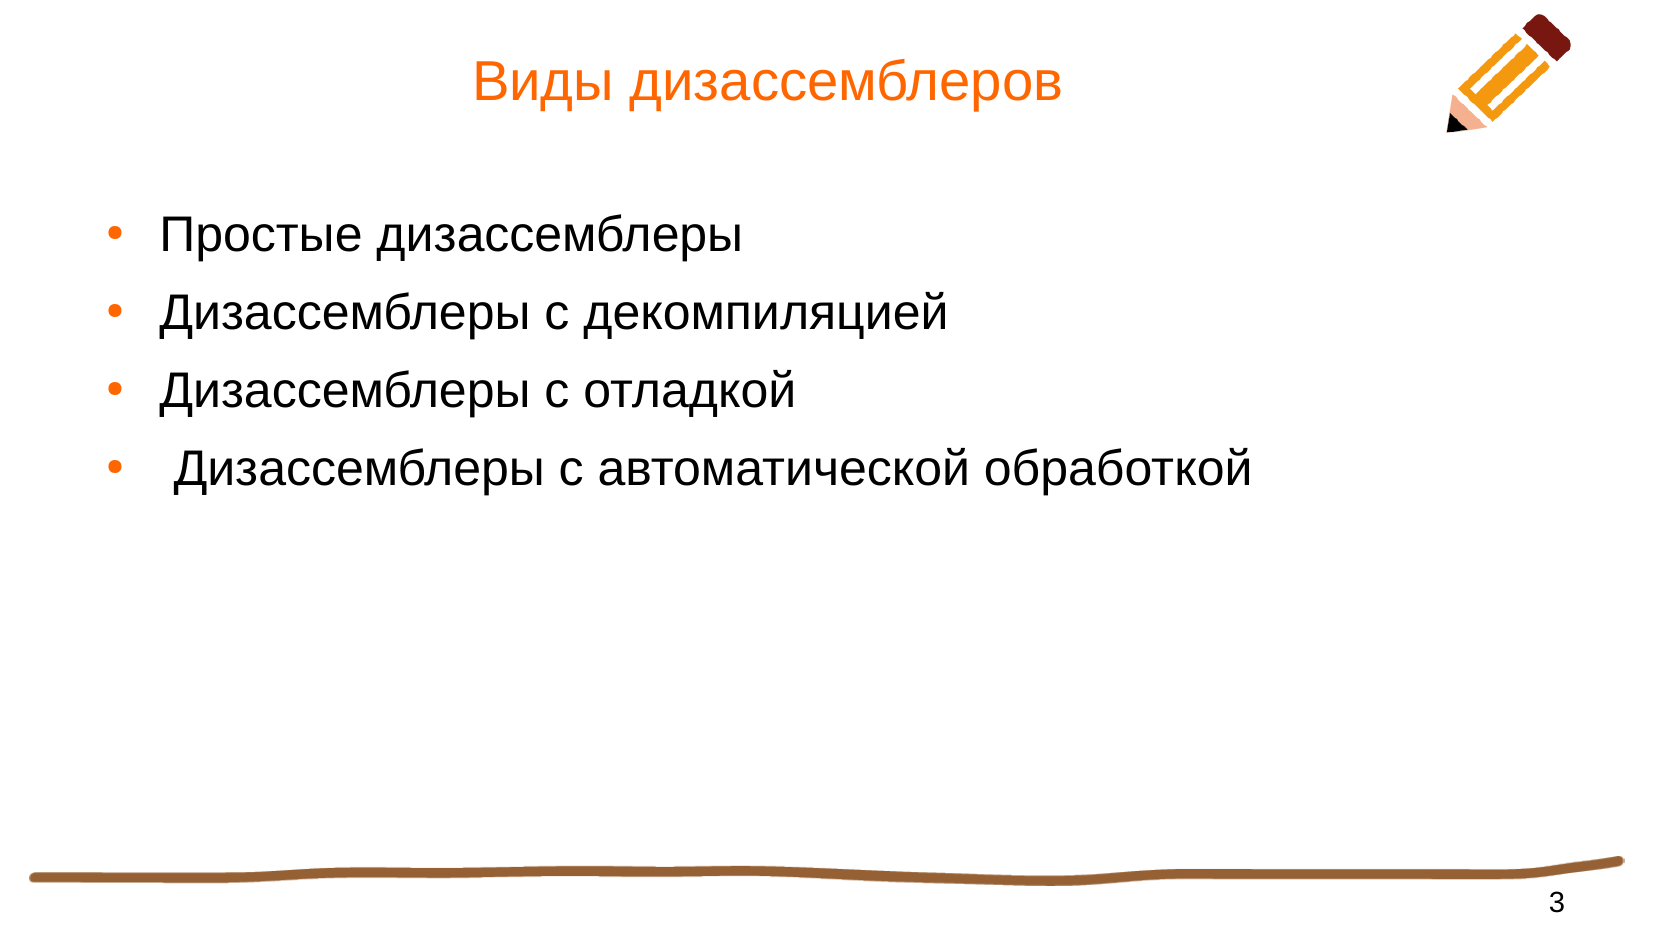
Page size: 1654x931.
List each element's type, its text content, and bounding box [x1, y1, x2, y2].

picture [29, 856, 1625, 886]
title Виды дизассемблеров [88, 29, 1447, 133]
picture [1446, 14, 1571, 133]
list Простые дизассемблеры Дизассемблеры с декомпиляцией Дизассемблеры с отладкой Дизассемблеры с автоматической обработкой [88, 206, 1447, 857]
